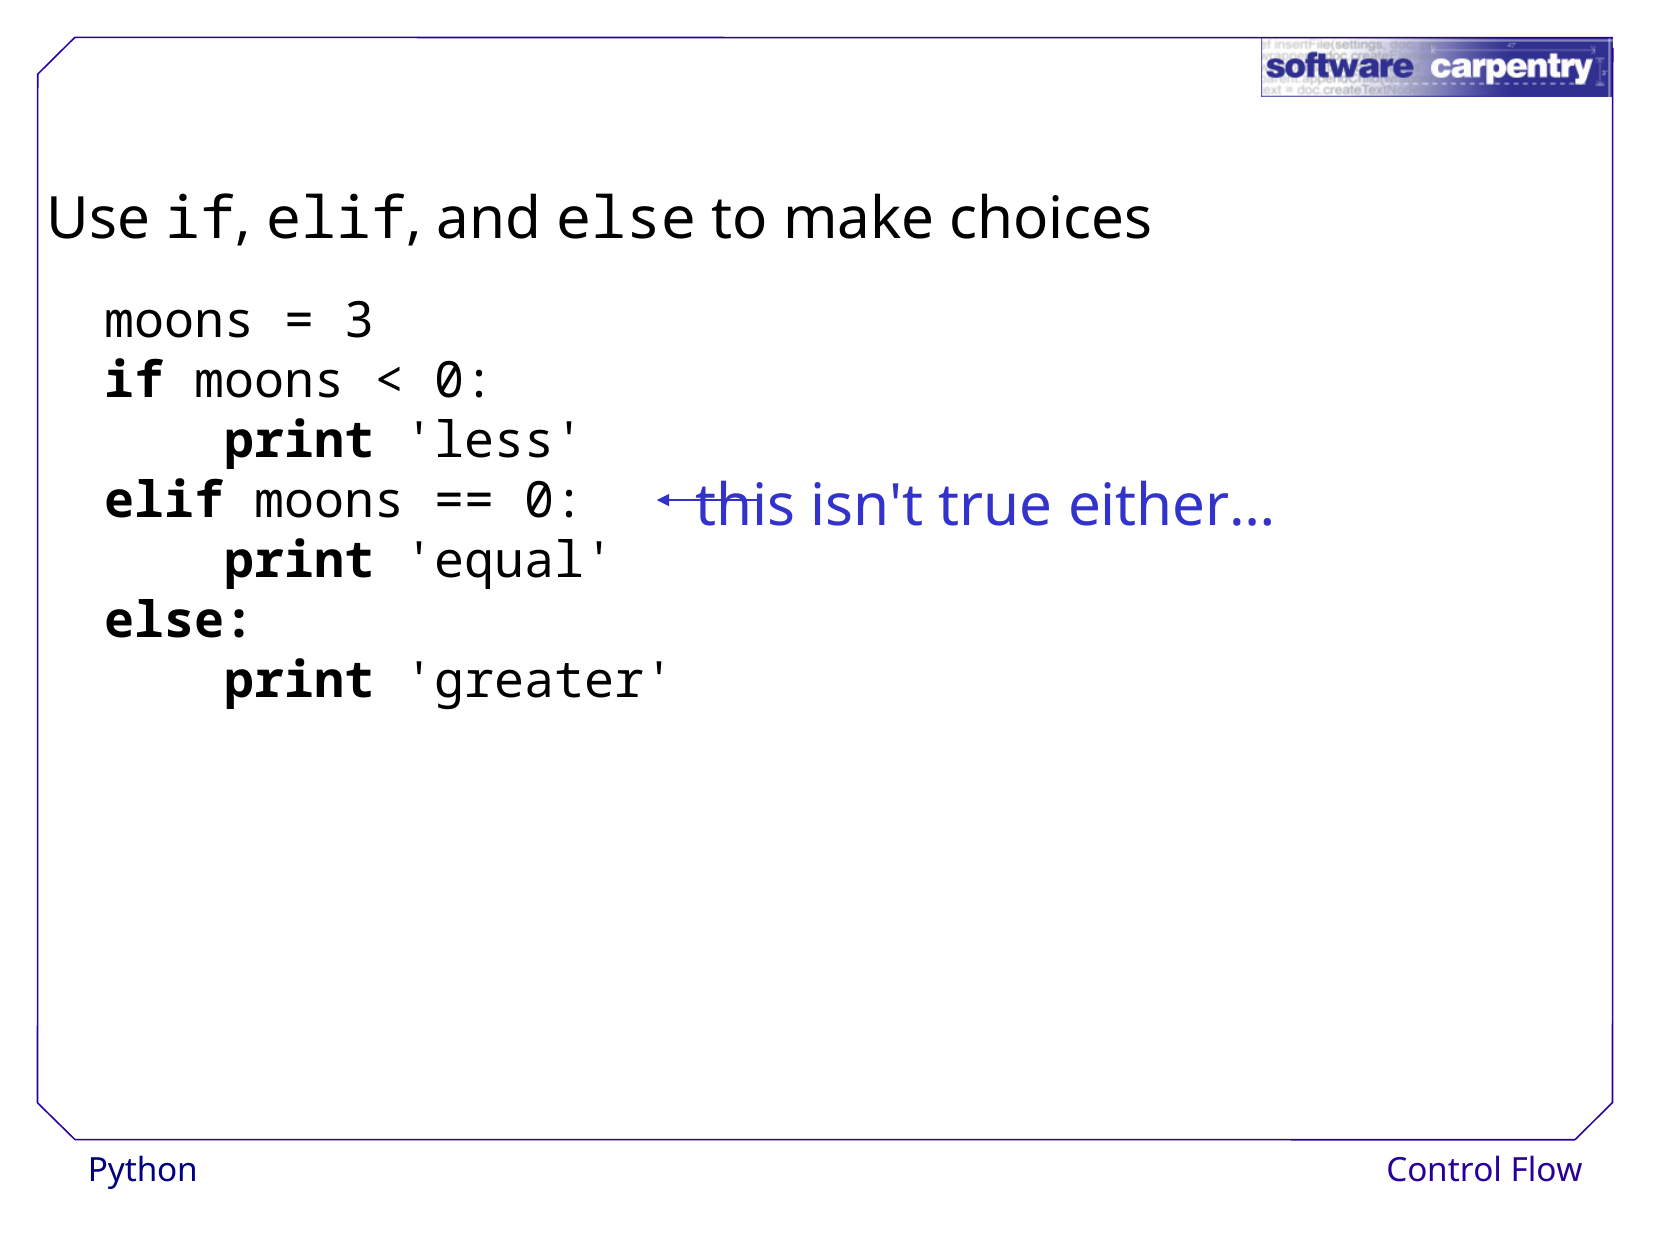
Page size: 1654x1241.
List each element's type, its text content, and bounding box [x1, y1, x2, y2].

text_box moons = 3 if moons < 0: print 'less' elif moons == 0: print 'equal' else: print 'greater' [89, 279, 1512, 914]
text_box Use if, elif, and else to make choices [32, 138, 1318, 259]
text_box this isn't true either… [680, 424, 1441, 545]
picture [1261, 39, 1613, 97]
